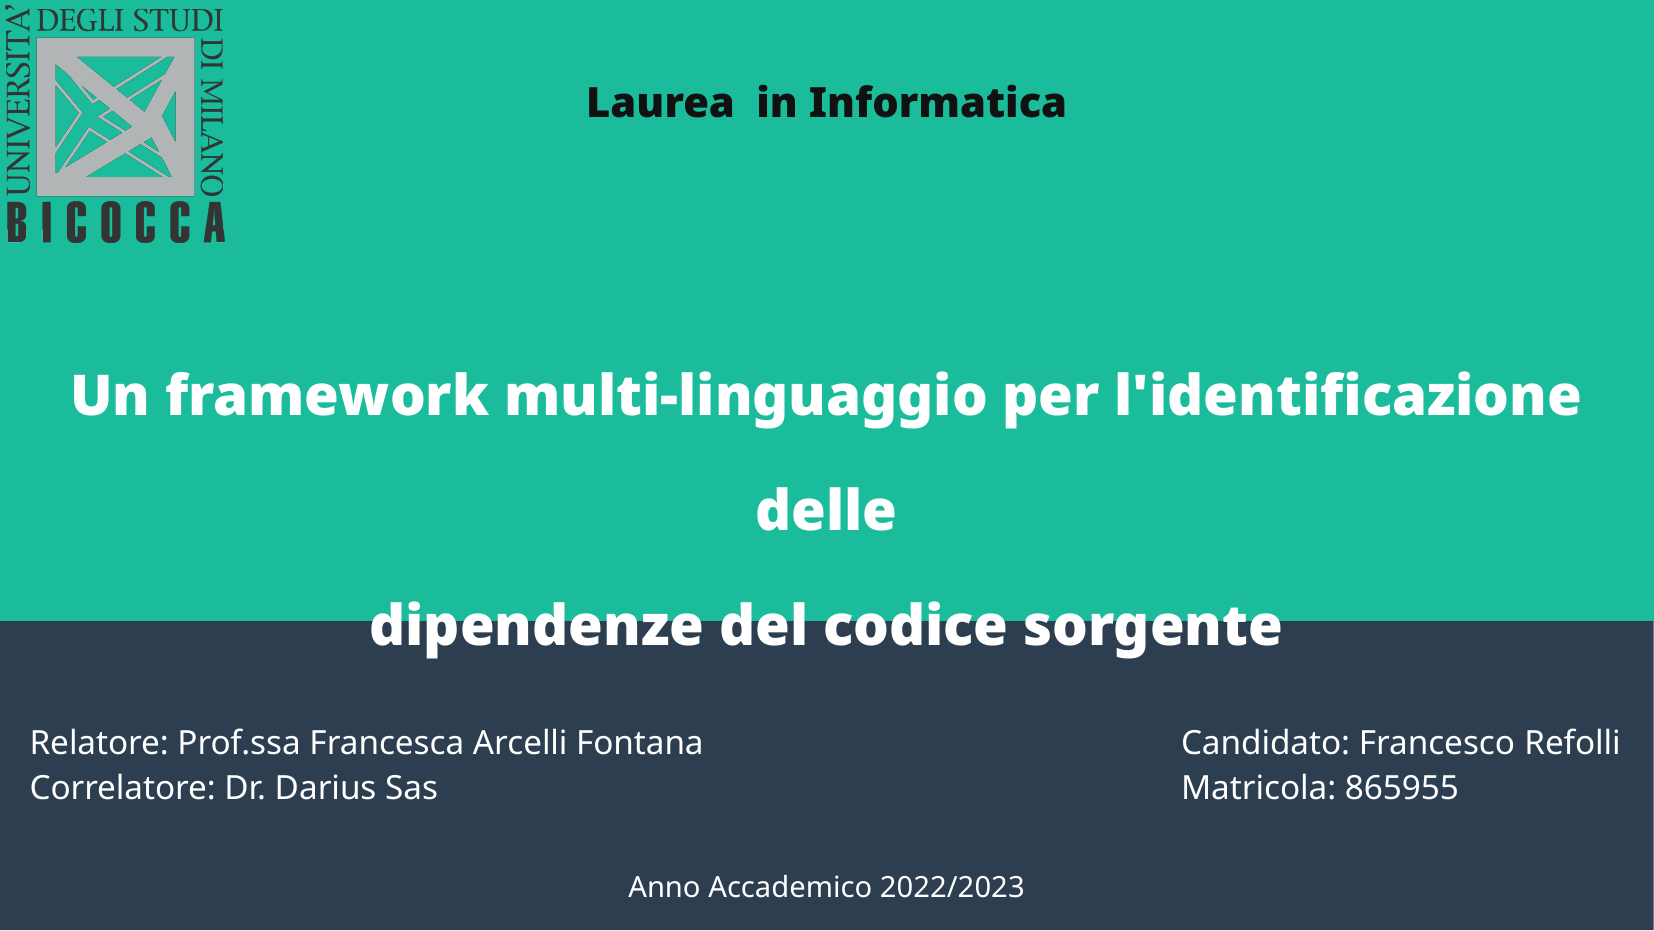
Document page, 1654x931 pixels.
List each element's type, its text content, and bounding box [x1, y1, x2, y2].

subtitle Candidato: Francesco Refolli Matricola: 865955 [1181, 642, 1625, 886]
text_box Relatore: Prof.ssa Francesca Arcelli Fontana Correlatore: Dr. Darius Sas [29, 642, 709, 886]
text_box Anno Accademico 2022/2023 [575, 857, 1078, 916]
picture [5, 5, 225, 243]
text_box Laurea in Informatica [413, 40, 1241, 134]
title Un framework multi-linguaggio per l'identificazione delle dipendenze del codice sorgente [59, 383, 1595, 596]
